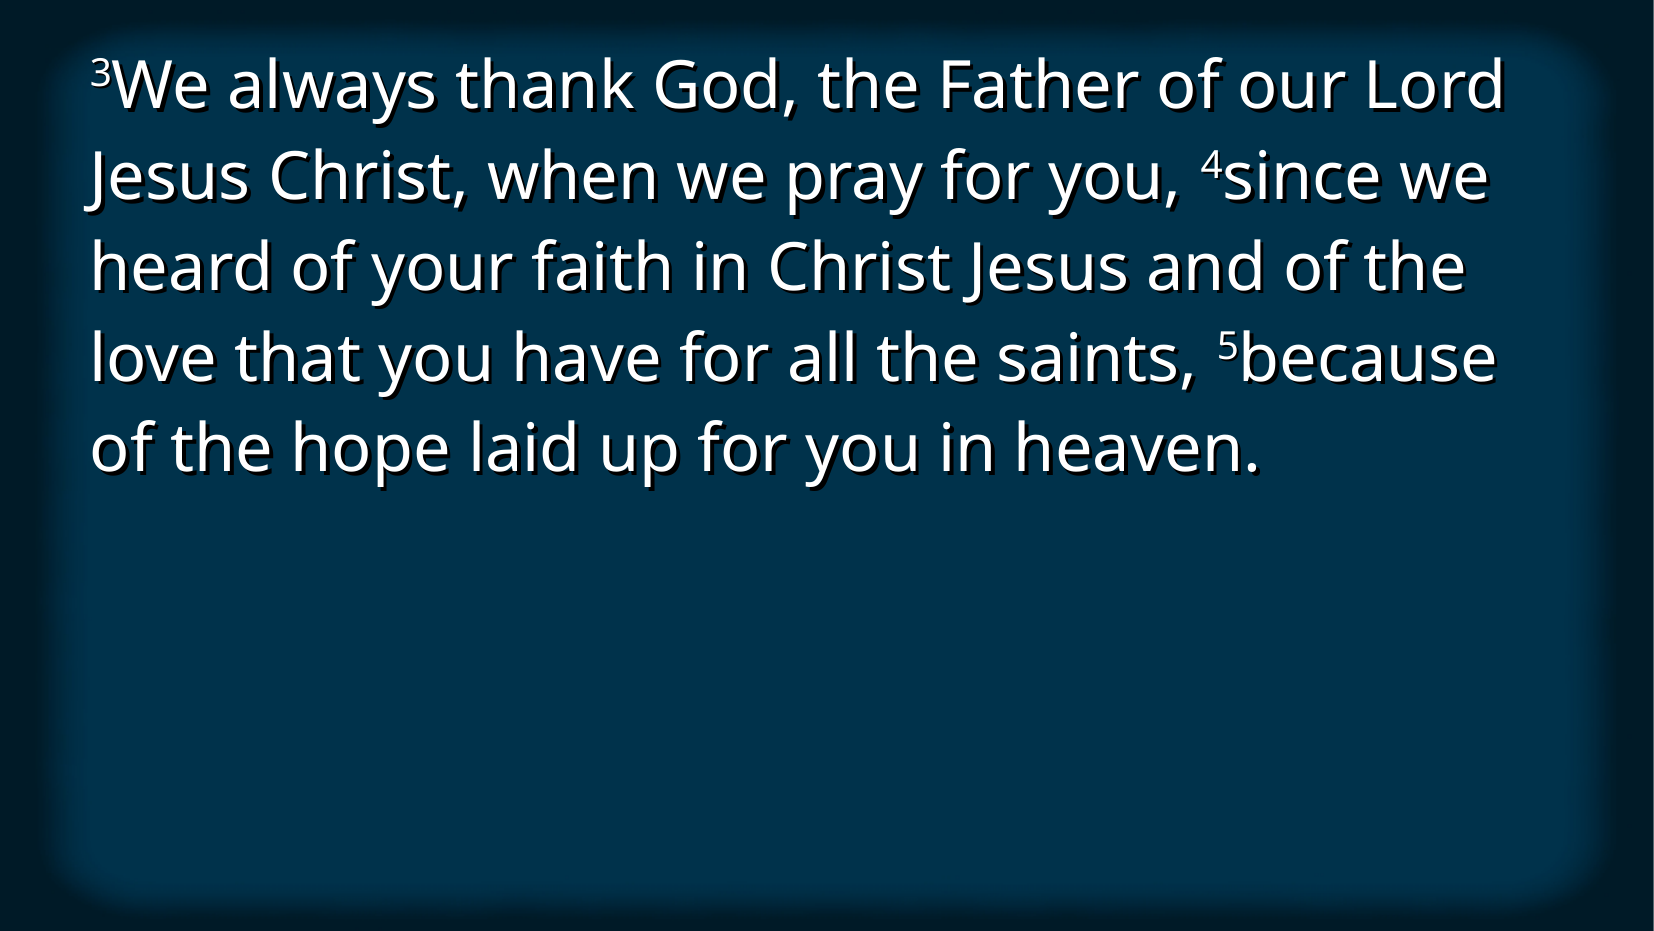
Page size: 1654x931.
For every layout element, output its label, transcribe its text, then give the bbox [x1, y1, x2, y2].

text_box 3We always thank God, the Father of our Lord Jesus Christ, when we pray for you, 4since we heard of your faith in Christ Jesus and of the love that you have for all the saints, 5because of the hope laid up for you in heaven. [75, 30, 1576, 489]
picture [0, 0, 1654, 931]
